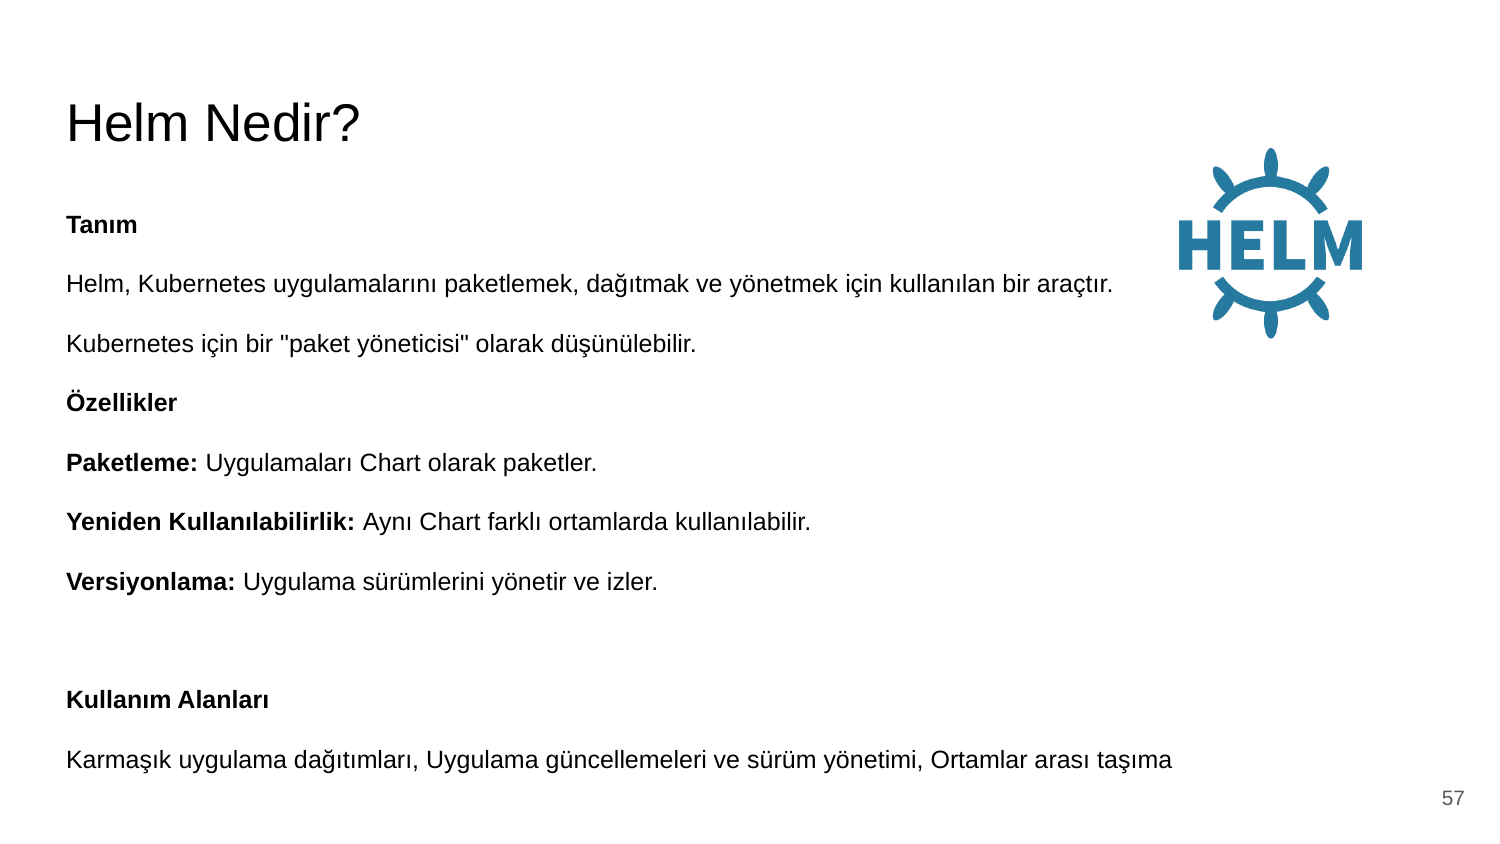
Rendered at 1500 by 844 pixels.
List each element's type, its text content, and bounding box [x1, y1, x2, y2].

title Helm Nedir? [51, 72, 1449, 167]
list Tanım Helm, Kubernetes uygulamalarını paketlemek, dağıtmak ve yönetmek için kullanılan bir araçtır. Kubernetes için bir "paket yöneticisi" olarak düşünülebilir. Özellikler Paketleme: Uygulamaları Chart olarak paketler. Yeniden Kullanılabilirlik: Aynı Chart farklı ortamlarda kullanılabilir. Versiyonlama: Uygulama sürümlerini yönetir ve izler. Kullanım Alanları Karmaşık uygulama dağıtımları, Uygulama güncellemeleri ve sürüm yönetimi, Ortamlar arası taşıma [51, 189, 1449, 750]
picture [1136, 109, 1404, 377]
slide_number <number> [1389, 764, 1480, 830]
